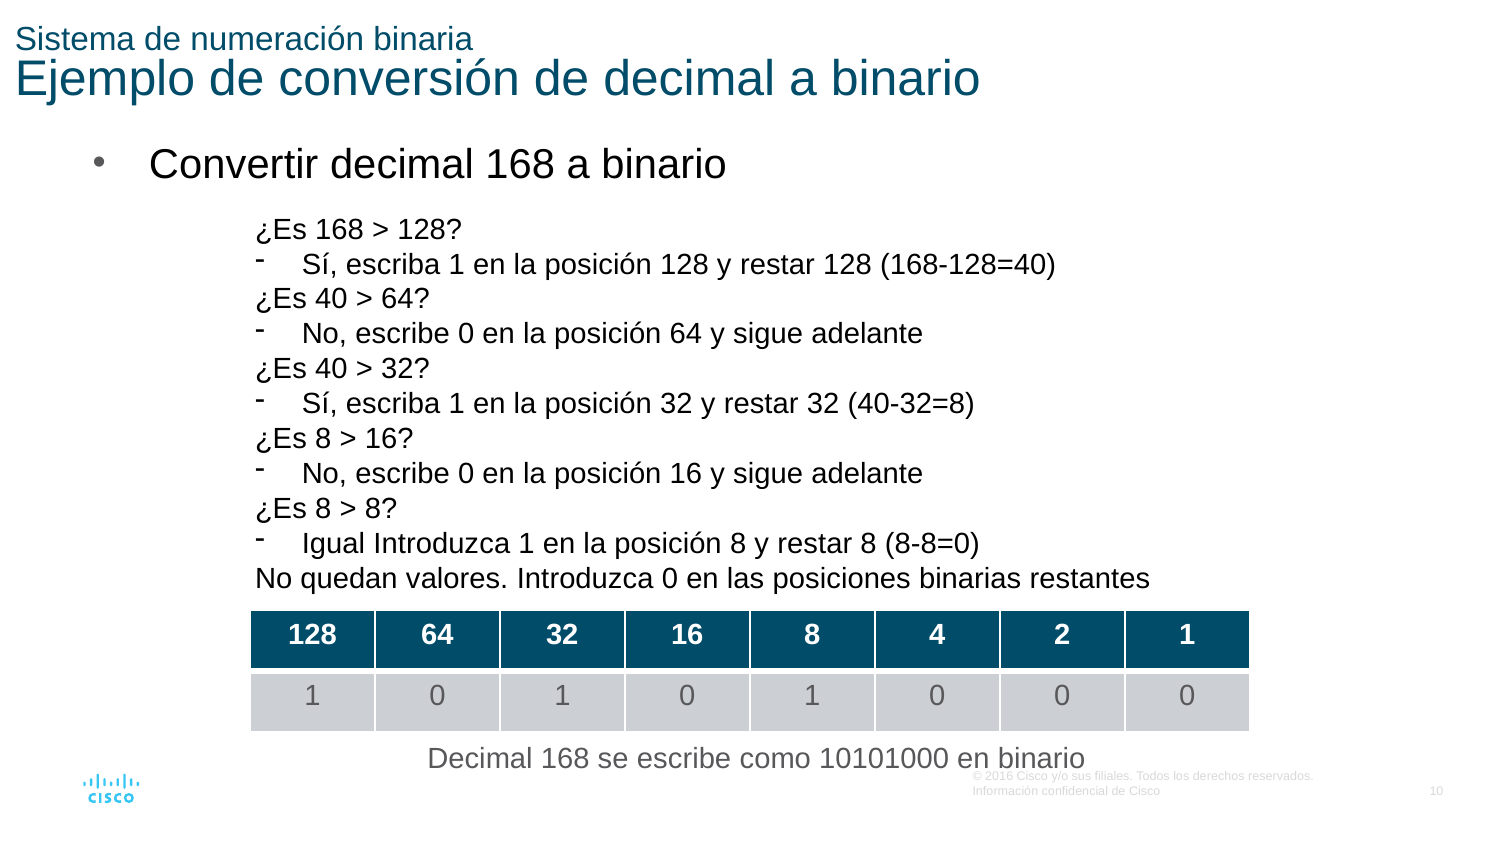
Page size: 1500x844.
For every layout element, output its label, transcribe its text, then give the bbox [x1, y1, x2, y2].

table_header 1 [1126, 611, 1249, 668]
table_cell 0 [876, 674, 999, 731]
table_cell 0 [1001, 674, 1124, 731]
title Sistema de numeración binaria Ejemplo de conversión de decimal a binario [0, 5, 1369, 126]
text_box ¿Es 168 > 128? Sí, escriba 1 en la posición 128 y restar 128 (168-128=40) ¿Es 40 > 64? No, escribe 0 en la posición 64 y sigue adelante ¿Es 40 > 32? Sí, escriba 1 en la posición 32 y restar 32 (40-32=8) ¿Es 8 > 16? No, escribe 0 en la posición 16 y sigue adelante ¿Es 8 > 8? Igual Introduzca 1 en la posición 8 y restar 8 (8-8=0) No quedan valores. Introduzca 0 en las posiciones binarias restantes [240, 202, 1167, 602]
list Convertir decimal 168 a binario [77, 129, 1437, 203]
table_header 128 [251, 611, 374, 668]
table_header 32 [501, 611, 624, 668]
table_cell 0 [626, 674, 749, 731]
table_header 16 [626, 611, 749, 668]
table_cell 0 [1126, 674, 1249, 731]
table_header 4 [876, 611, 999, 668]
table_header 2 [1001, 611, 1124, 668]
table_header 8 [751, 611, 874, 668]
table_cell 1 [751, 674, 874, 731]
table_cell 0 [376, 674, 499, 731]
text_box Decimal 168 se escribe como 10101000 en binario [412, 731, 1102, 782]
table_cell 1 [501, 674, 624, 731]
table_cell 1 [251, 674, 374, 731]
table_header 64 [376, 611, 499, 668]
